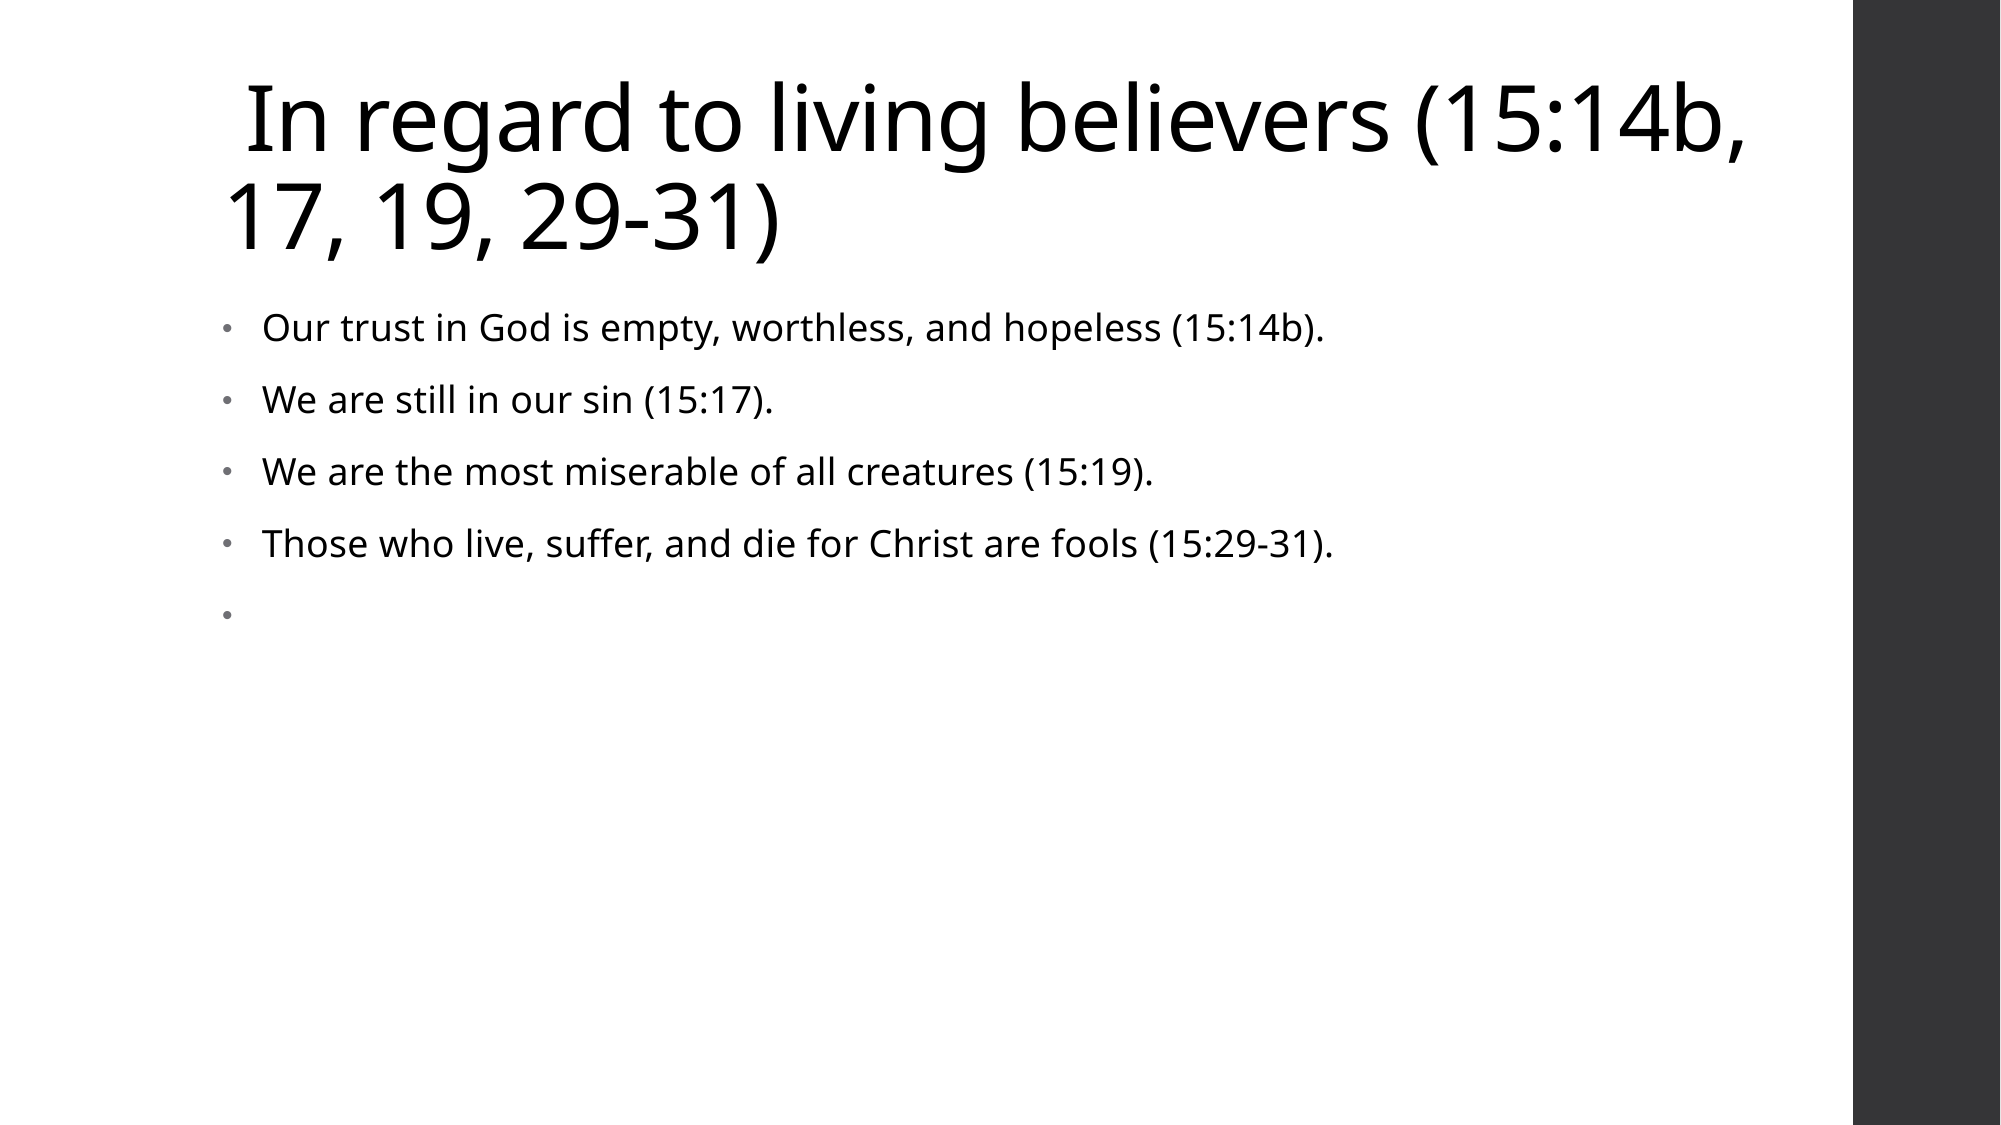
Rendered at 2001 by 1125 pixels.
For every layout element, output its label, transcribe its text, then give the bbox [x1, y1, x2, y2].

title In regard to living believers (15:14b, 17, 19, 29-31) [206, 60, 1797, 278]
list Our trust in God is empty, worthless, and hopeless (15:14b). We are still in our sin (15:17). We are the most miserable of all creatures (15:19). Those who live, suffer, and die for Christ are fools (15:29-31). [206, 299, 1617, 1014]
